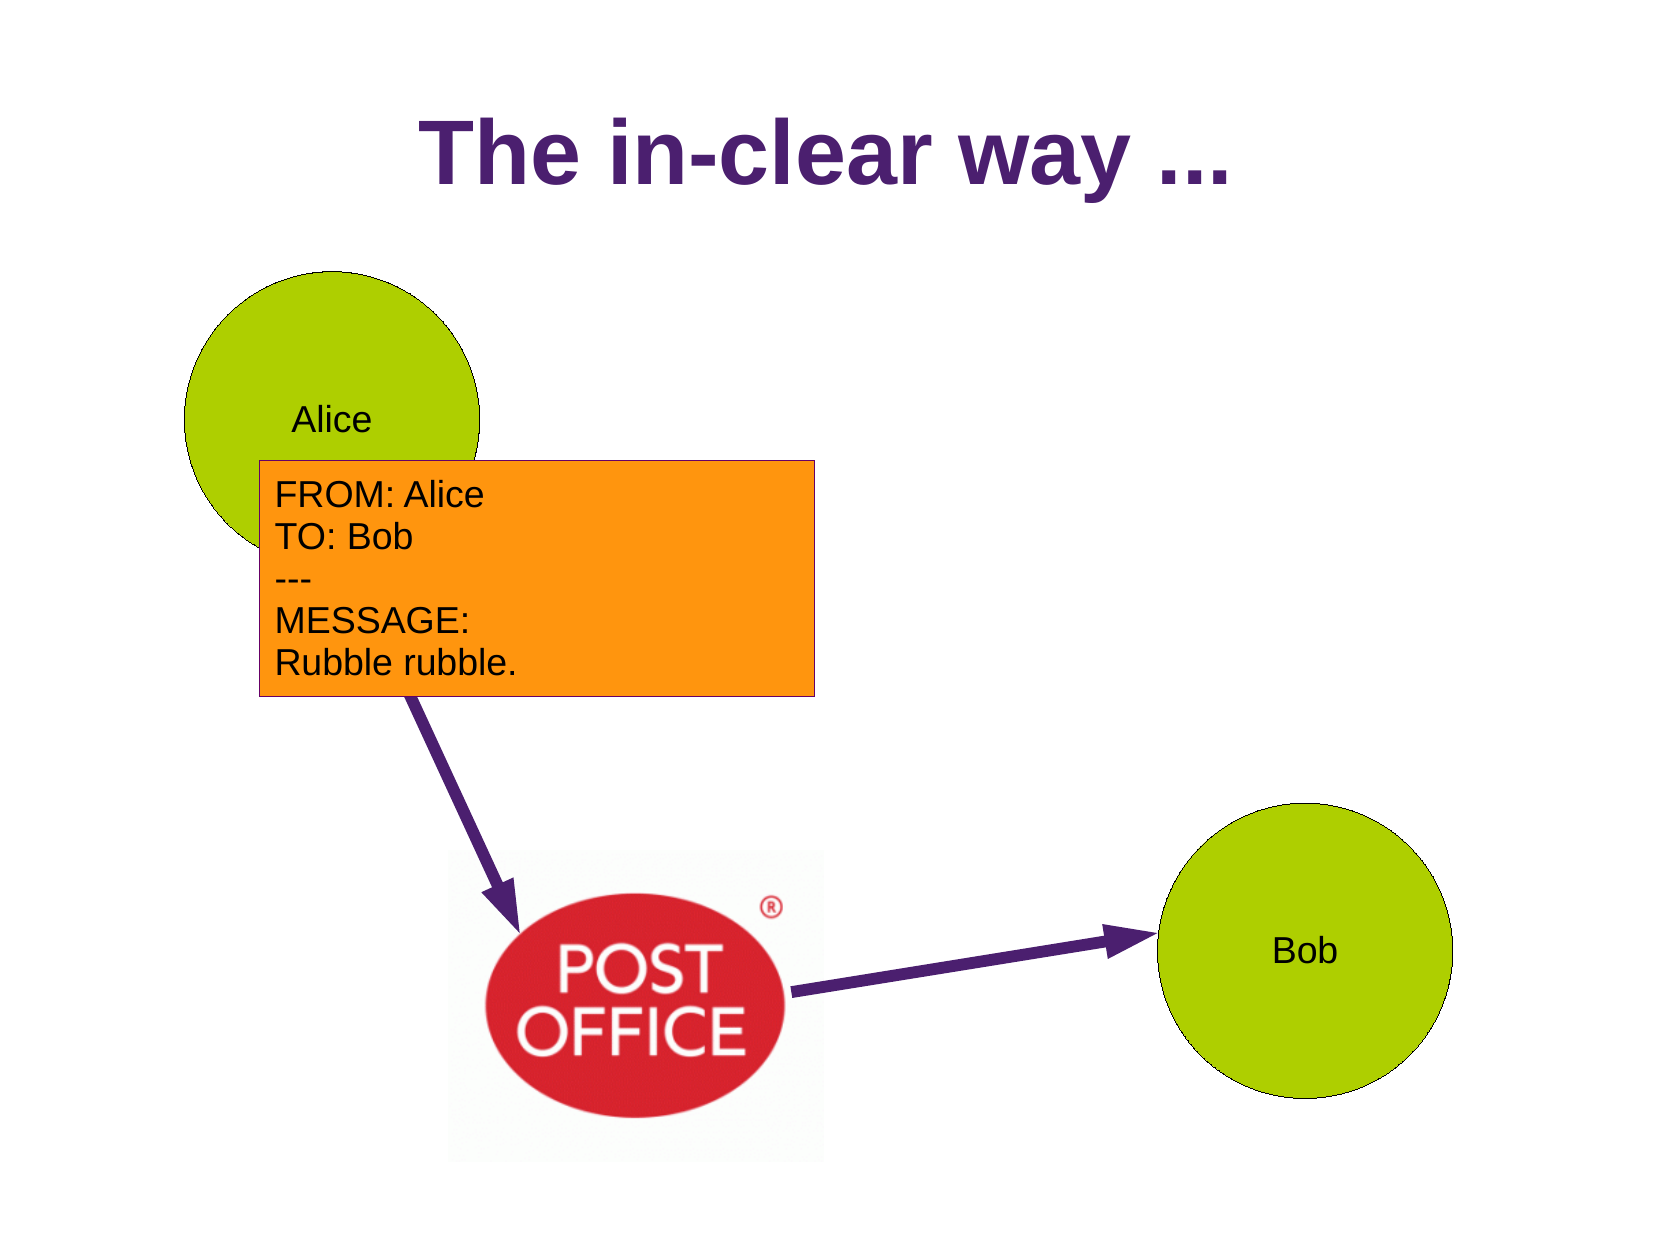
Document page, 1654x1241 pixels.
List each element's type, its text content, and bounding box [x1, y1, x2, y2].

text_box Bob [1157, 803, 1453, 1099]
text_box Alice [184, 271, 480, 548]
text_box FROM: Alice TO: Bob --- MESSAGE: Rubble rubble. [259, 460, 815, 697]
title The in-clear way ... [82, 49, 1571, 257]
picture [448, 850, 824, 1162]
